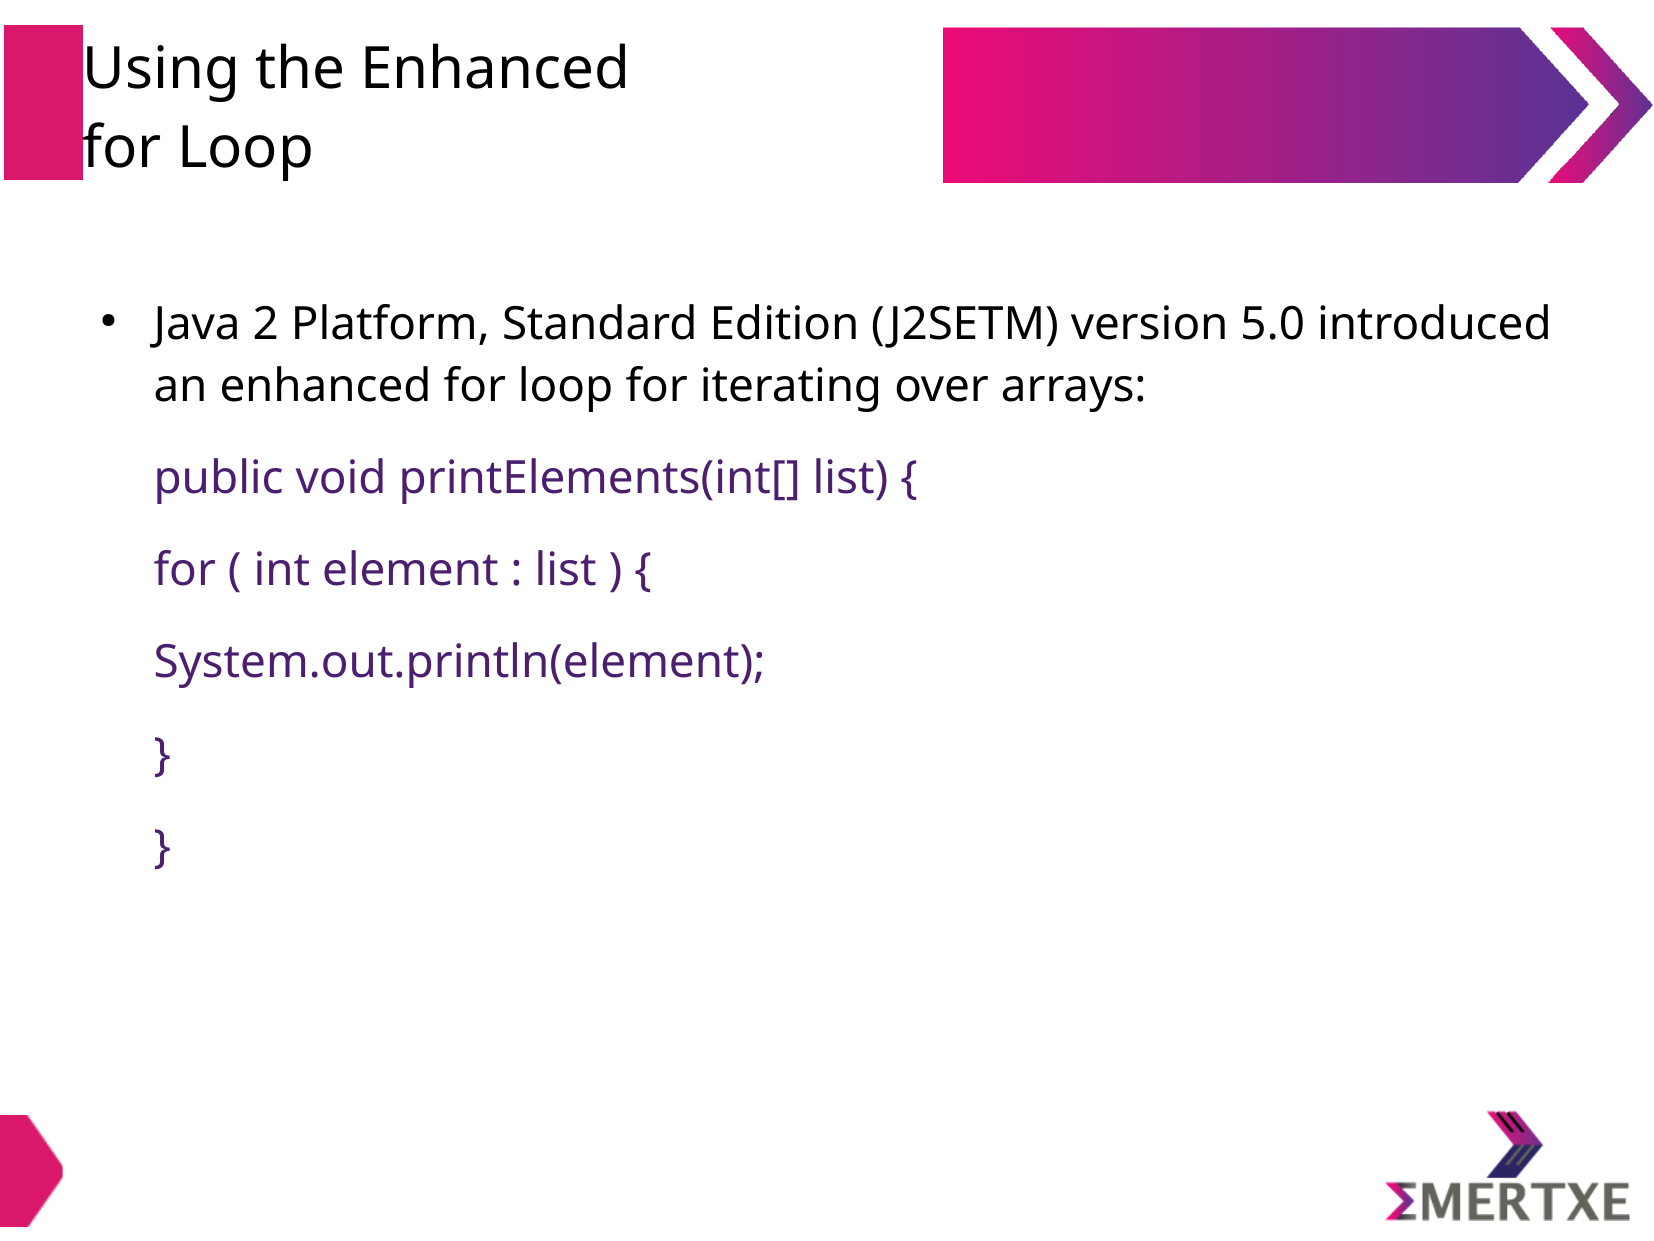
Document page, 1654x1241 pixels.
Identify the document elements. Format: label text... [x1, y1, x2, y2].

picture [1385, 1107, 1631, 1221]
list Java 2 Platform, Standard Edition (J2SETM) version 5.0 introduced an enhanced for loop for iterating over arrays: public void printElements(int[] list) { for ( int element : list ) { System.out.println(element); } } [82, 290, 1571, 1010]
title Using the Enhanced for Loop [82, 2, 1571, 210]
picture [1571, 27, 1653, 183]
